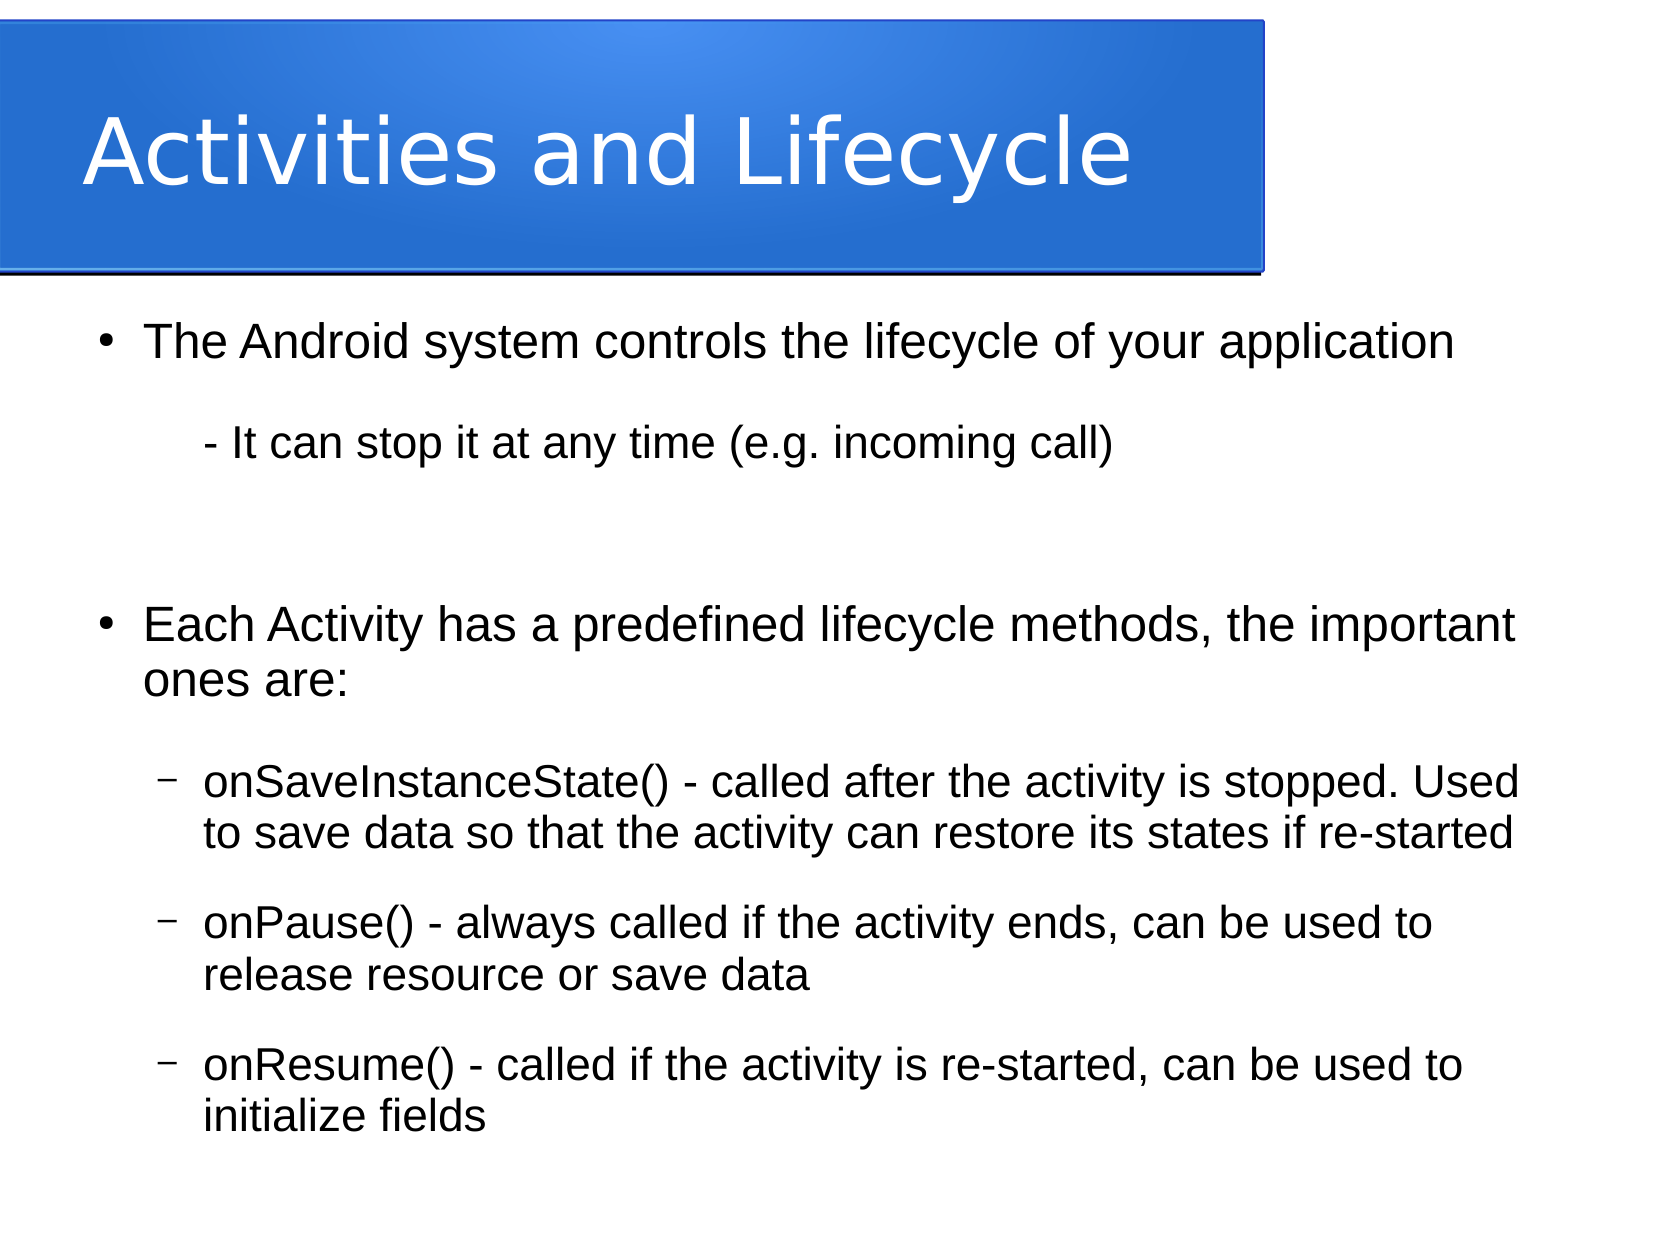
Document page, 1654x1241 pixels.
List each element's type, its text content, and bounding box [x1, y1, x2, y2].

list The Android system controls the lifecycle of your application - It can stop it at any time (e.g. incoming call) Each Activity has a predefined lifecycle methods, the important ones are: onSaveInstanceState() - called after the activity is stopped. Used to save data so that the activity can restore its states if re-started onPause() - always called if the activity ends, can be used to release resource or save data onResume() - called if the activity is re-started, can be used to initialize fields [82, 313, 1538, 1188]
title Activities and Lifecycle [82, 49, 1250, 257]
